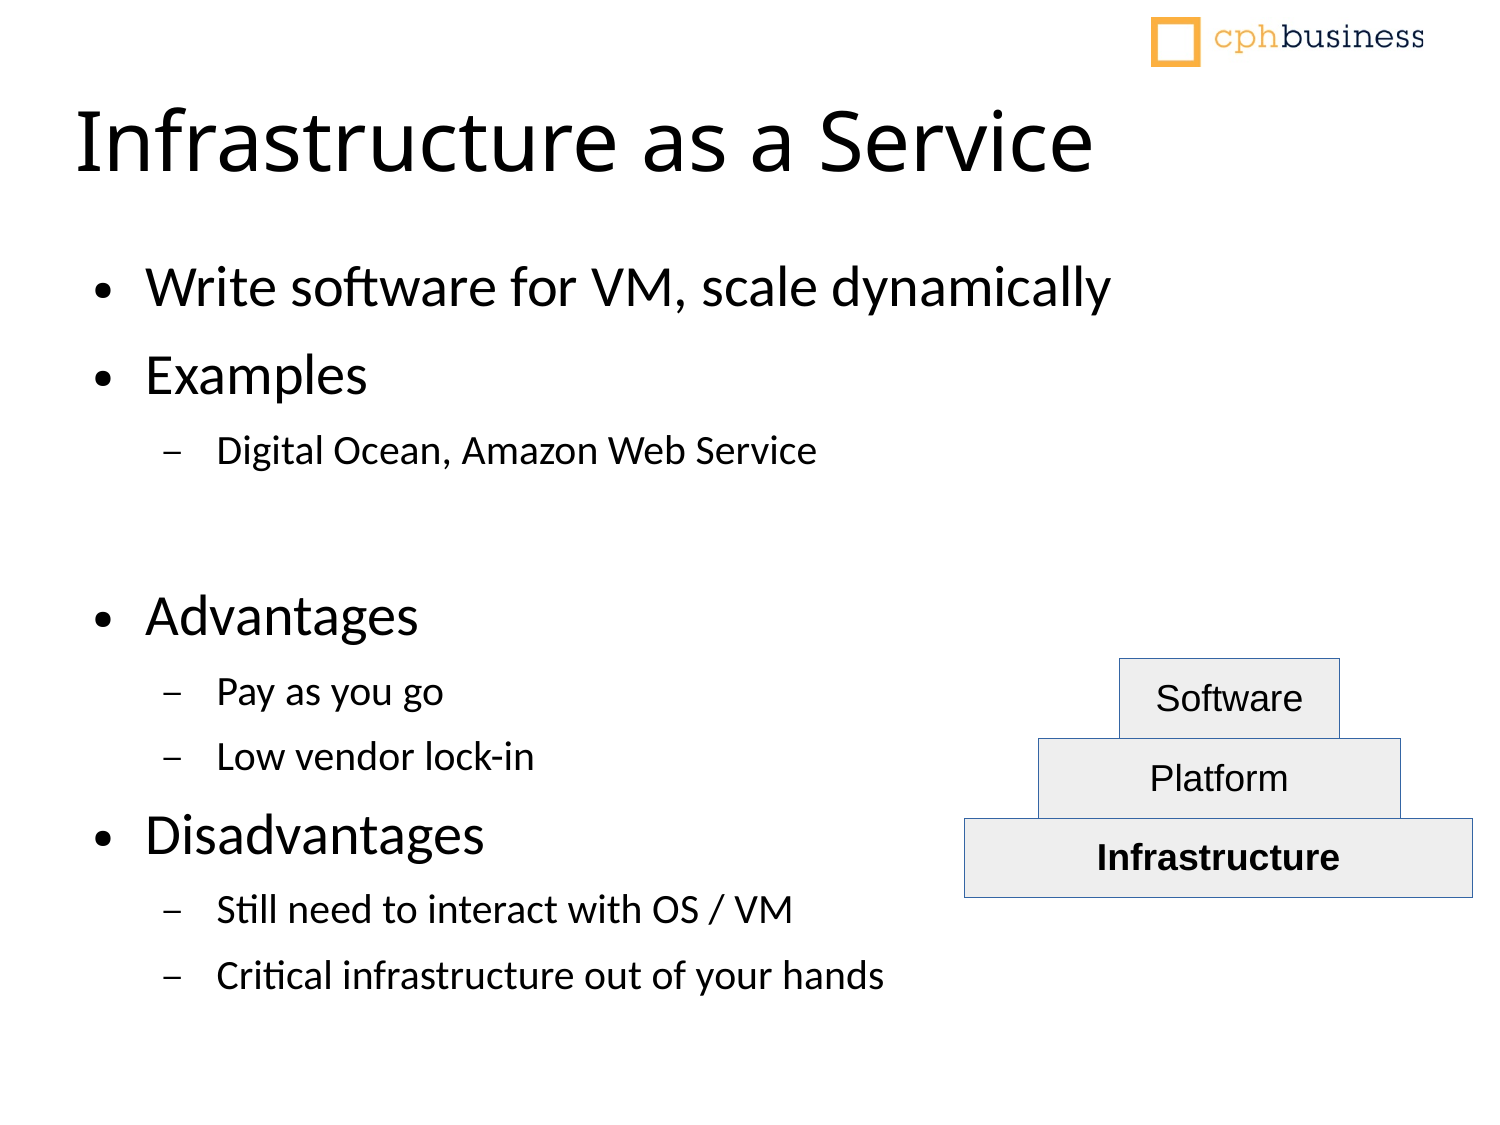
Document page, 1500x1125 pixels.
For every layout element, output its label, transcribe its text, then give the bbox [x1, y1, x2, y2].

list Write software for VM, scale dynamically Examples Digital Ocean, Amazon Web Service Advantages Pay as you go Low vendor lock-in Disadvantages Still need to interact with OS / VM Critical infrastructure out of your hands [75, 263, 1425, 1016]
text_box Software [1119, 658, 1340, 739]
picture [1151, 17, 1424, 44]
text_box Infrastructure [964, 818, 1473, 898]
text_box Platform [1038, 738, 1401, 819]
title Infrastructure as a Service [75, 44, 1425, 233]
